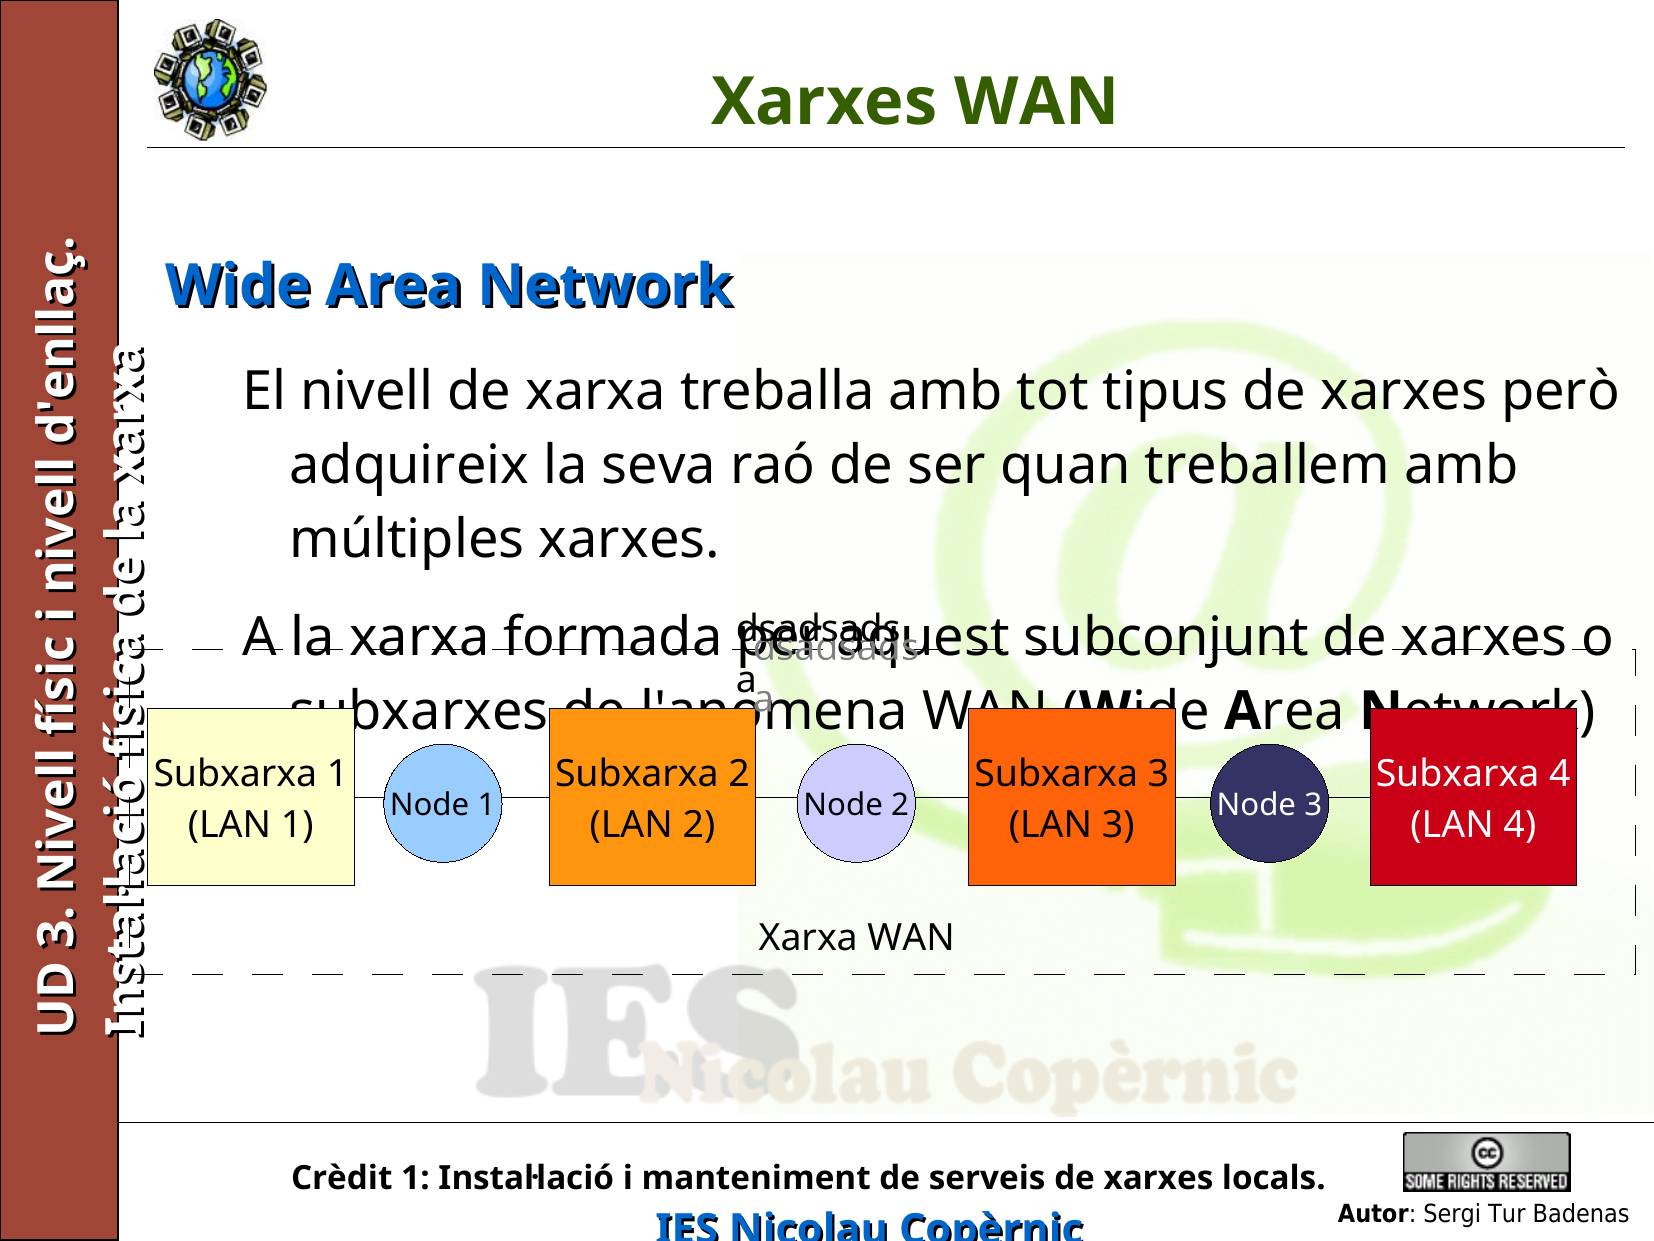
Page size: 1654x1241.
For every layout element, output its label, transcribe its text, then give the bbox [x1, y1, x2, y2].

text_box Node 1 [383, 744, 503, 863]
picture [1403, 1132, 1571, 1192]
text_box dsadsadsa [721, 594, 932, 647]
picture [466, 252, 1654, 1117]
list Wide Area Network El nivell de xarxa treballa amb tot tipus de xarxes però adquireix la seva raó de ser quan treballem amb múltiples xarxes. A la xarxa formada per aquest subconjunt de xarxes o subxarxes de l'anomena WAN (Wide Area Network) [147, 242, 1636, 1078]
text_box Node 2 [797, 744, 916, 863]
text_box Subxarxa 1 (LAN 1) [147, 708, 355, 886]
text_box Subxarxa 2 (LAN 2) [549, 708, 756, 886]
title Xarxes WAN [171, 56, 1654, 141]
text_box Subxarxa 3 (LAN 3) [968, 708, 1176, 886]
text_box Node 3 [1210, 744, 1329, 863]
picture [154, 19, 268, 142]
text_box Subxarxa 4 (LAN 4) [1370, 708, 1577, 886]
text_box Xarxa WAN [743, 903, 970, 956]
